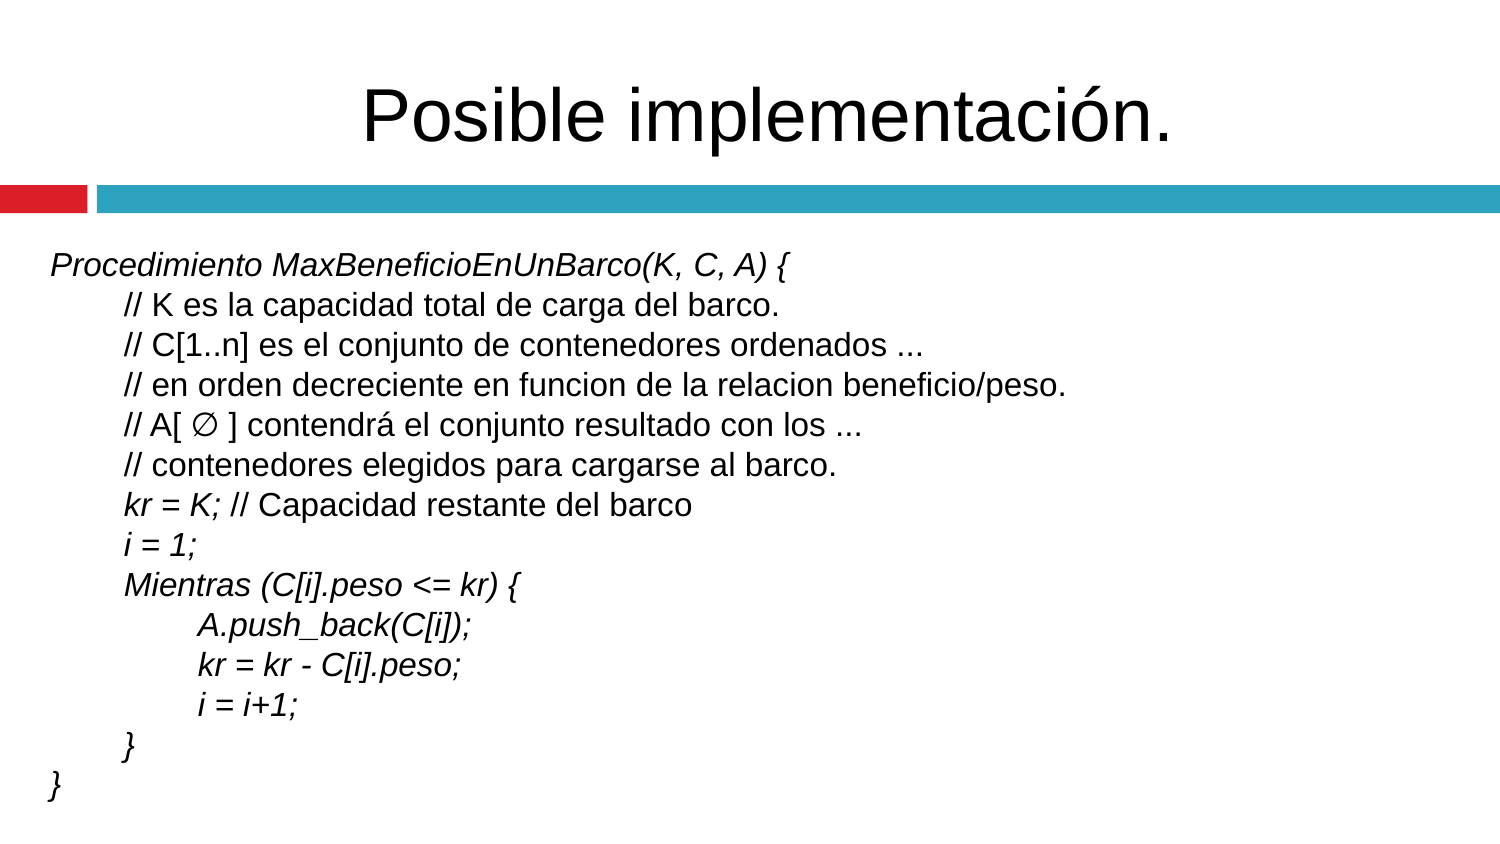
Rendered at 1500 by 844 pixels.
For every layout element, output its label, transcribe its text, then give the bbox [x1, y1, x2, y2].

text_box Posible implementación. [224, 59, 1311, 158]
text_box Procedimiento MaxBeneficioEnUnBarco(K, C, A) { // K es la capacidad total de carga del barco. // C[1..n] es el conjunto de contenedores ordenados ... // en orden decreciente en funcion de la relacion beneficio/peso. // A[ ∅ ] contendrá el conjunto resultado con los ... // contenedores elegidos para cargarse al barco. kr = K; // Capacidad restante del barco i = 1; Mientras (C[i].peso <= kr) { A.push_back(C[i]); kr = kr ­- C[i].peso; i = i+1; } } [35, 236, 1465, 844]
